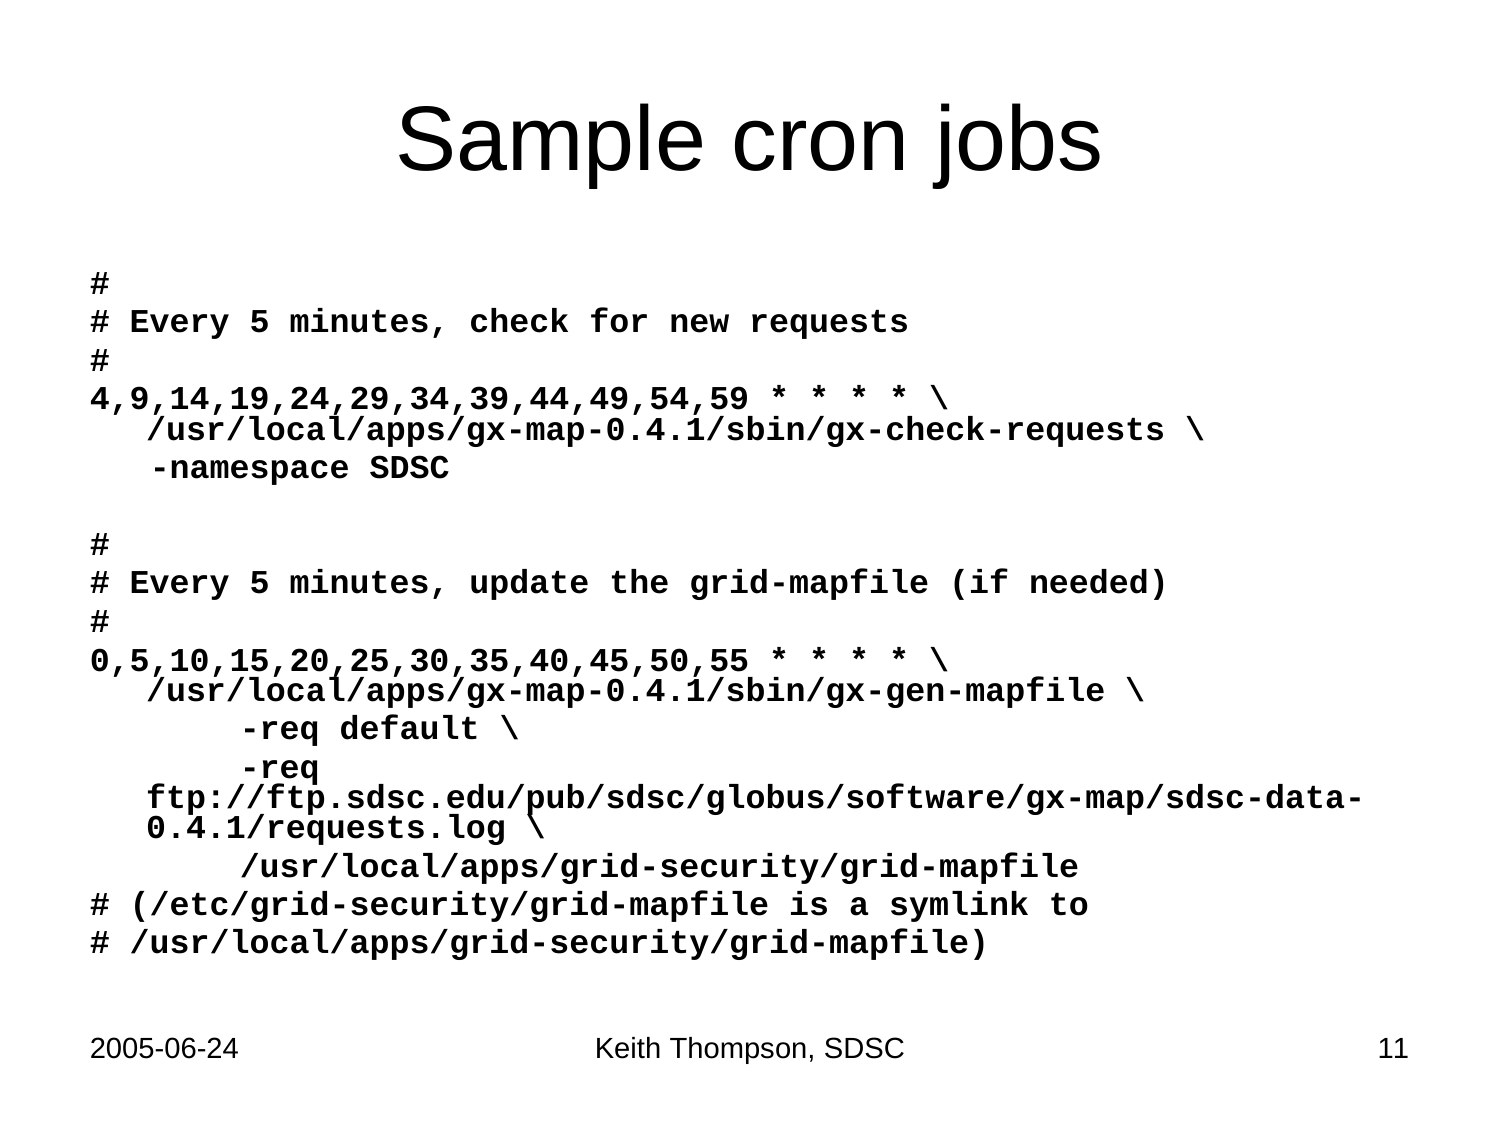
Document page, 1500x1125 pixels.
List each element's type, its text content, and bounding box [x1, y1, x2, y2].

list # # Every 5 minutes, check for new requests # 4,9,14,19,24,29,34,39,44,49,54,59 * * * * \ /usr/local/apps/gx-map-0.4.1/sbin/gx-check-requests \ -namespace SDSC # # Every 5 minutes, update the grid-mapfile (if needed) # 0,5,10,15,20,25,30,35,40,45,50,55 * * * * \ /usr/local/apps/gx-map-0.4.1/sbin/gx-gen-mapfile \ -req default \ -req ftp://ftp.sdsc.edu/pub/sdsc/globus/software/gx-map/sdsc-data-0.4.1/requests.log \ /usr/local/apps/grid-security/grid-mapfile # (/etc/grid-security/grid-mapfile is a symlink to # /usr/local/apps/grid-security/grid-mapfile) [75, 262, 1426, 1009]
title Sample cron jobs [75, 45, 1426, 233]
